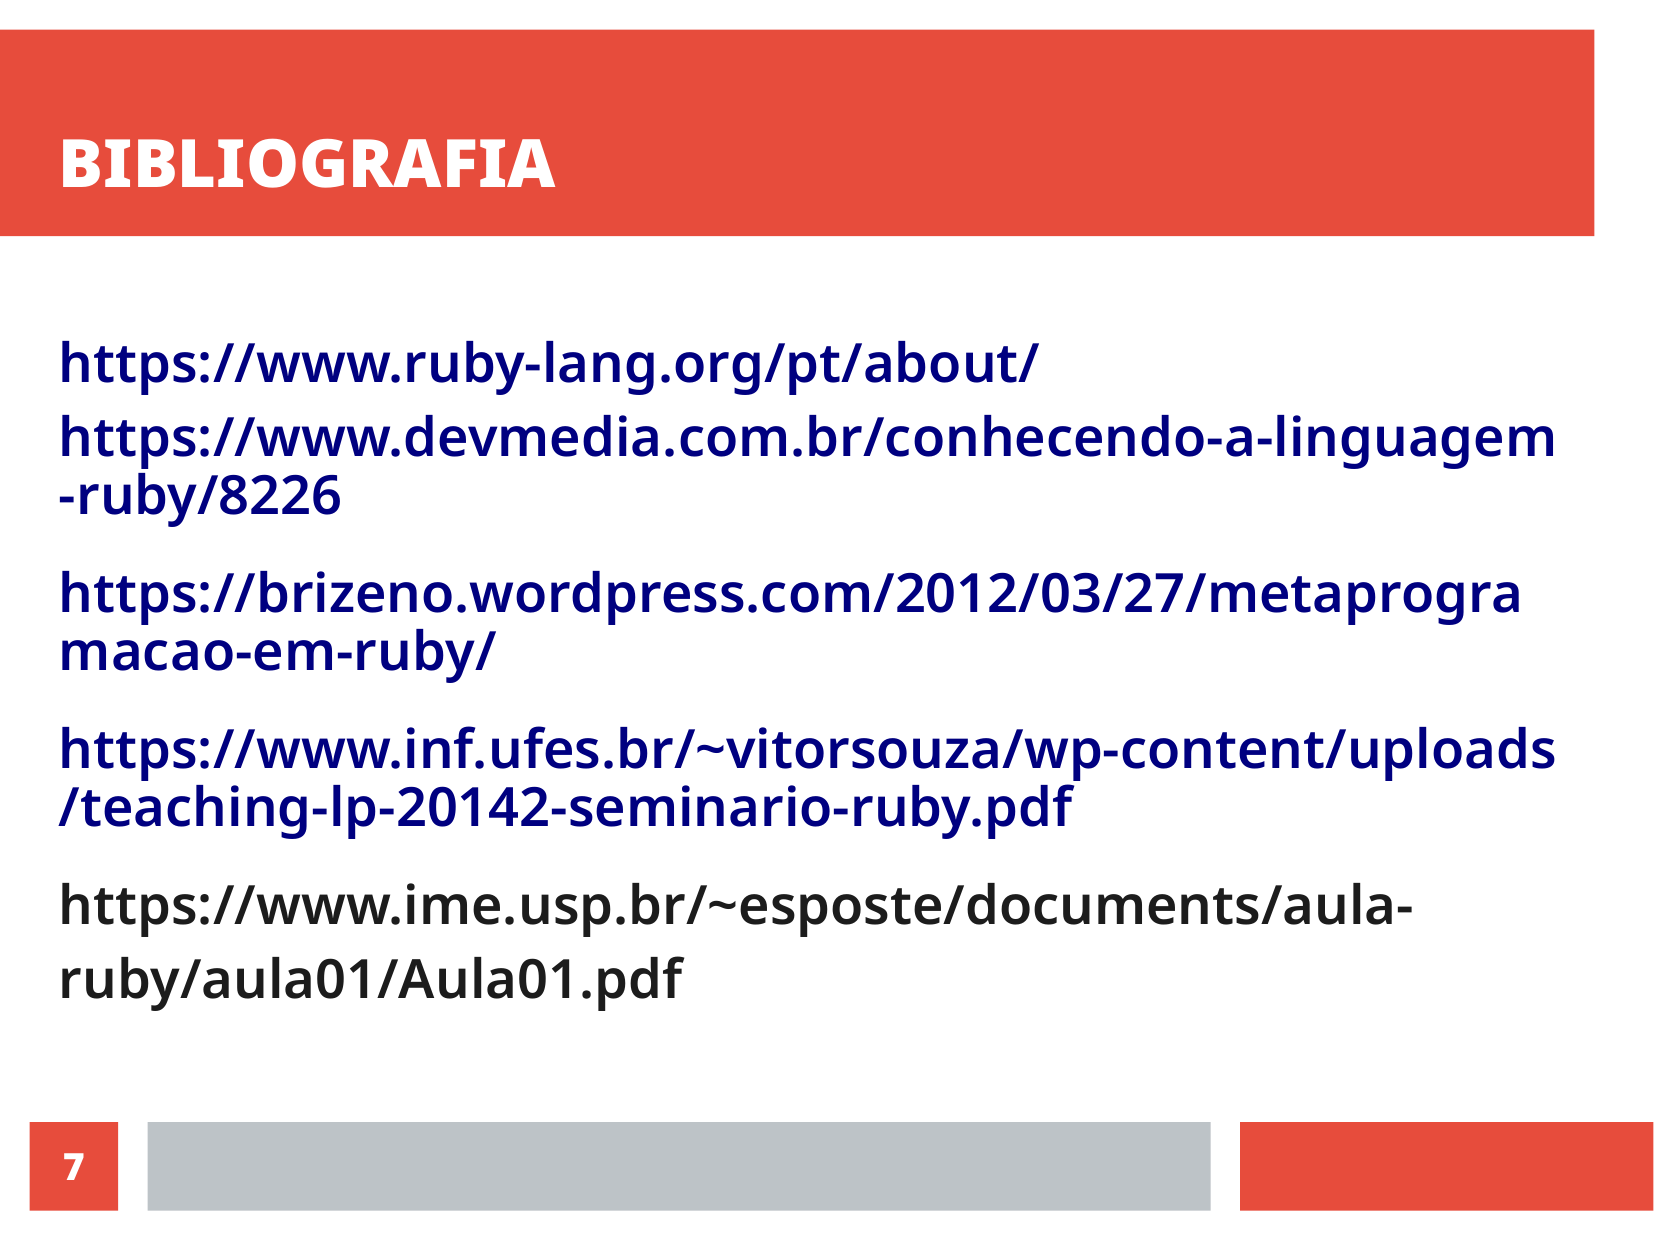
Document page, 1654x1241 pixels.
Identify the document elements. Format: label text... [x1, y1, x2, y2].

title BIBLIOGRAFIA [59, 59, 1595, 207]
list https://www.ruby-lang.org/pt/about/https://www.devmedia.com.br/conhecendo-a-linguagem-ruby/8226 https://brizeno.wordpress.com/2012/03/27/metaprogramacao-em-ruby/ https://www.inf.ufes.br/~vitorsouza/wp-content/uploads/teaching-lp-20142-seminario-ruby.pdf https://www.ime.usp.br/~esposte/documents/aula-ruby/aula01/Aula01.pdf [59, 324, 1565, 1093]
